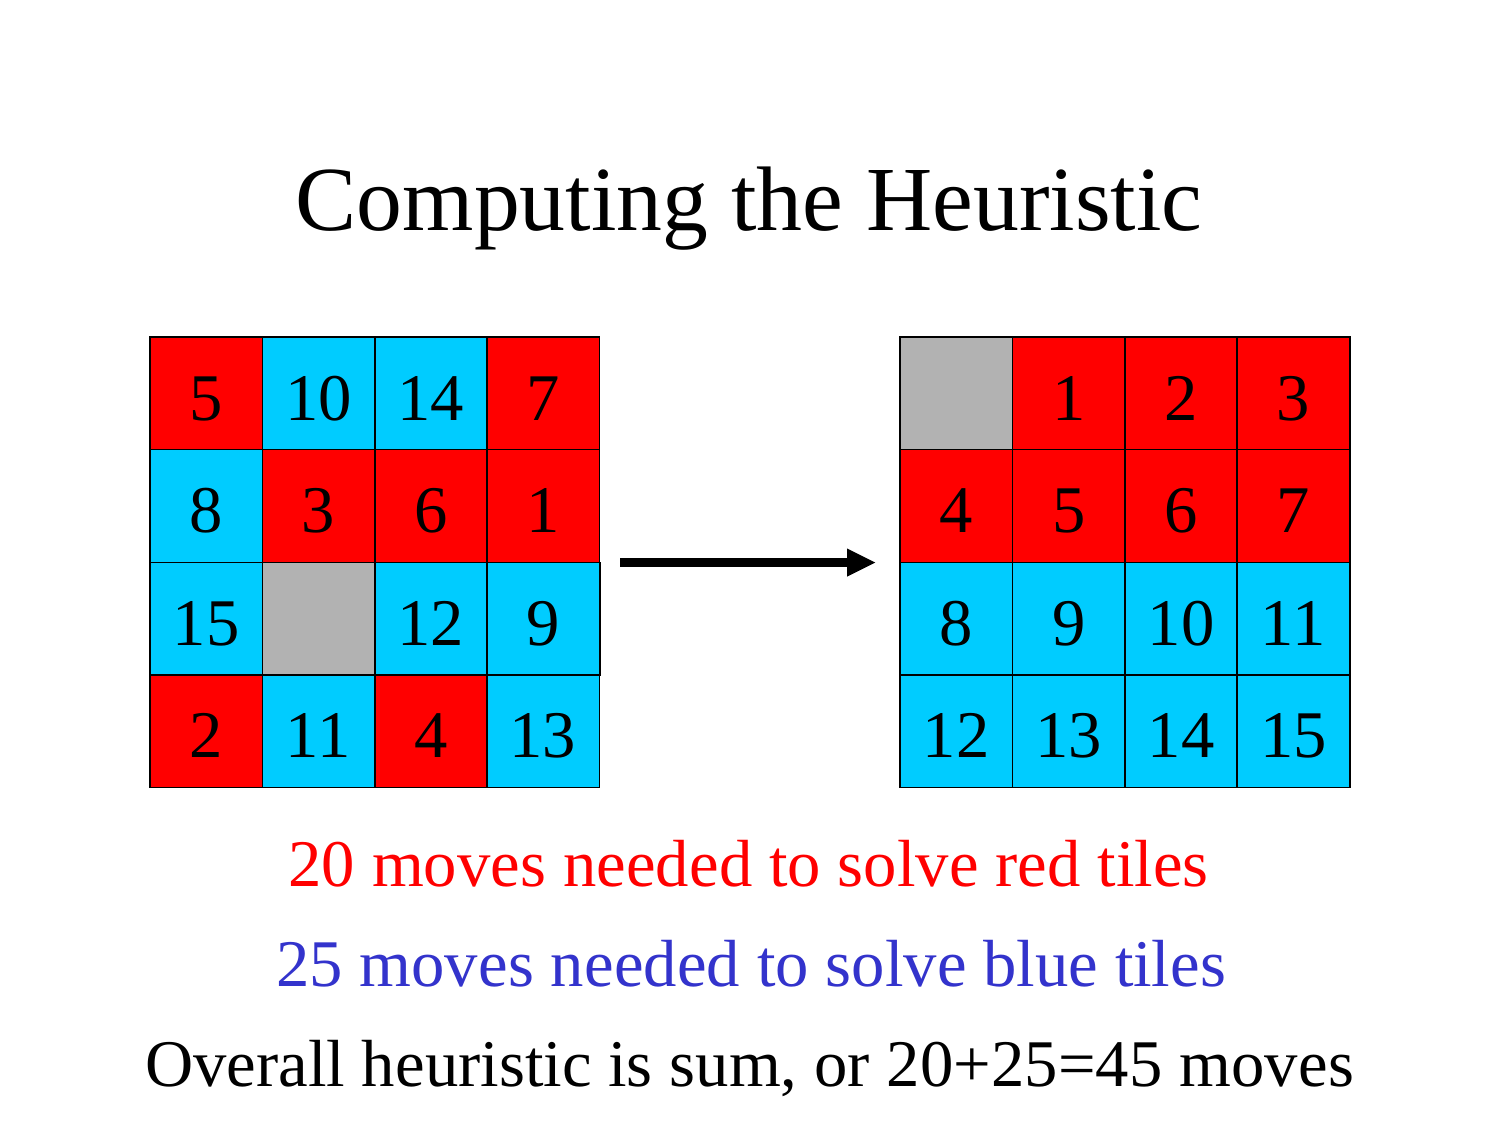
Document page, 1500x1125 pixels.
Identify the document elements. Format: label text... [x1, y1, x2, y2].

text_box 1 [1012, 337, 1125, 449]
text_box 10 [1125, 562, 1237, 674]
text_box 11 [262, 674, 375, 788]
text_box 4 [900, 449, 1012, 562]
text_box [900, 337, 1012, 449]
text_box 9 [487, 562, 600, 674]
text_box 6 [375, 449, 486, 562]
text_box Overall heuristic is sum, or 20+25=45 moves [99, 1012, 1402, 1108]
text_box 10 [262, 337, 375, 449]
text_box 1 [486, 449, 600, 562]
text_box 12 [900, 674, 1012, 788]
text_box 14 [375, 337, 486, 449]
text_box 12 [375, 562, 487, 674]
text_box 13 [1012, 674, 1125, 788]
title Computing the Heuristic [112, 99, 1388, 288]
text_box 13 [486, 674, 600, 788]
text_box 8 [900, 562, 1012, 674]
text_box [262, 562, 375, 674]
text_box 20 moves needed to solve red tiles [273, 812, 1226, 908]
text_box 4 [375, 674, 486, 788]
text_box 14 [1125, 674, 1237, 788]
text_box 3 [1237, 337, 1350, 449]
text_box 6 [1125, 449, 1237, 562]
text_box 11 [1237, 562, 1350, 674]
text_box 7 [1237, 449, 1350, 562]
text_box 5 [149, 337, 262, 449]
text_box 15 [149, 562, 262, 674]
text_box 5 [1012, 449, 1125, 562]
text_box 2 [1125, 337, 1237, 449]
text_box 15 [1237, 674, 1350, 788]
text_box 7 [486, 337, 600, 449]
text_box 2 [149, 674, 262, 788]
text_box 9 [1012, 562, 1125, 674]
text_box 8 [149, 449, 262, 562]
text_box 3 [262, 449, 375, 562]
text_box 25 moves needed to solve blue tiles [261, 912, 1243, 1008]
